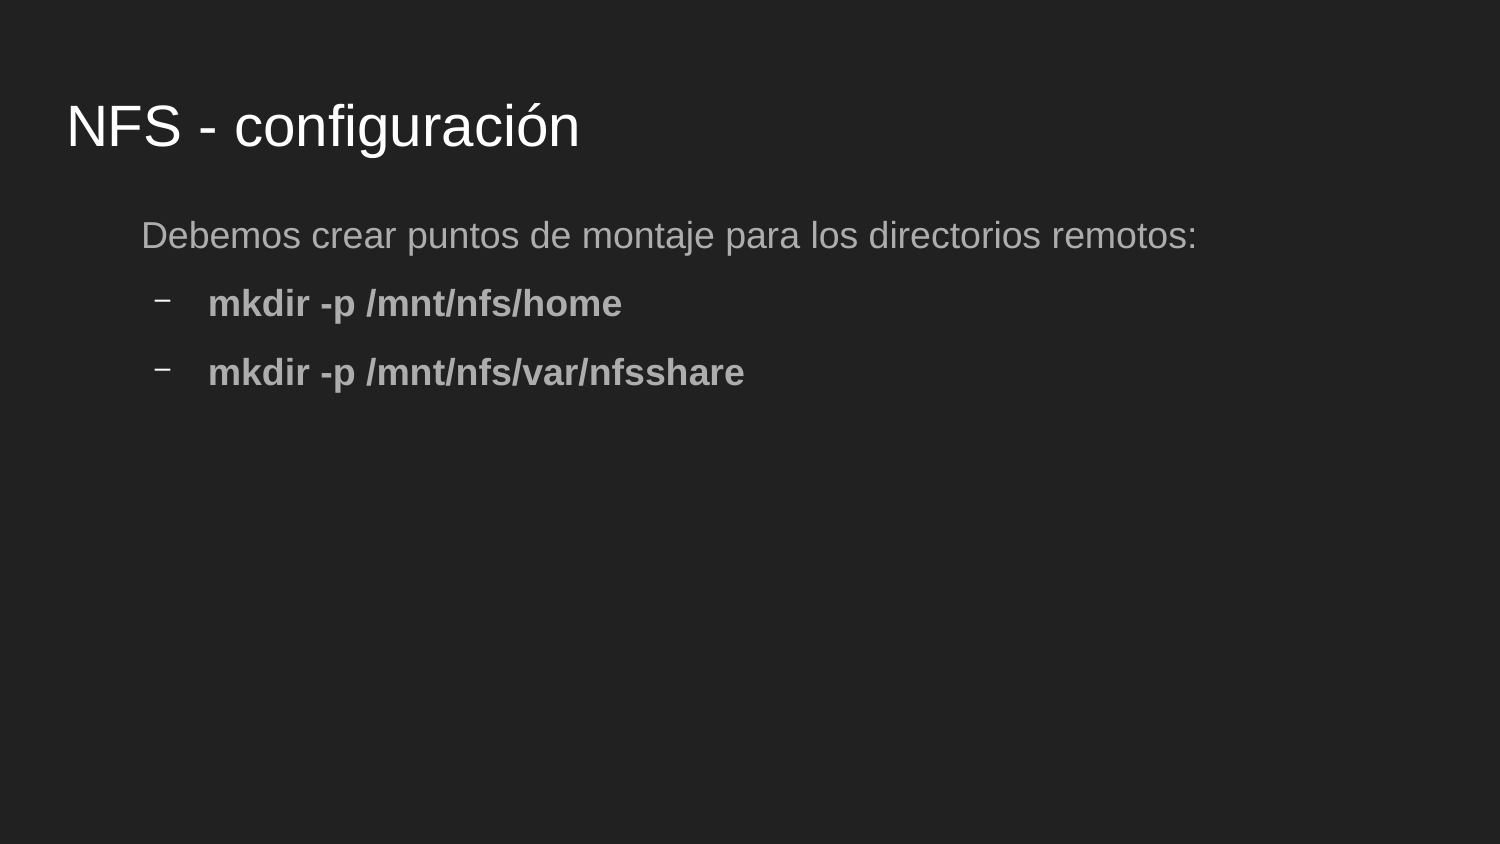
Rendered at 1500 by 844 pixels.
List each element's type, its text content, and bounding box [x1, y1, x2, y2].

list Debemos crear puntos de montaje para los directorios remotos: mkdir -p /mnt/nfs/home mkdir -p /mnt/nfs/var/nfsshare [51, 189, 1261, 750]
title NFS - configuración [51, 72, 1449, 167]
